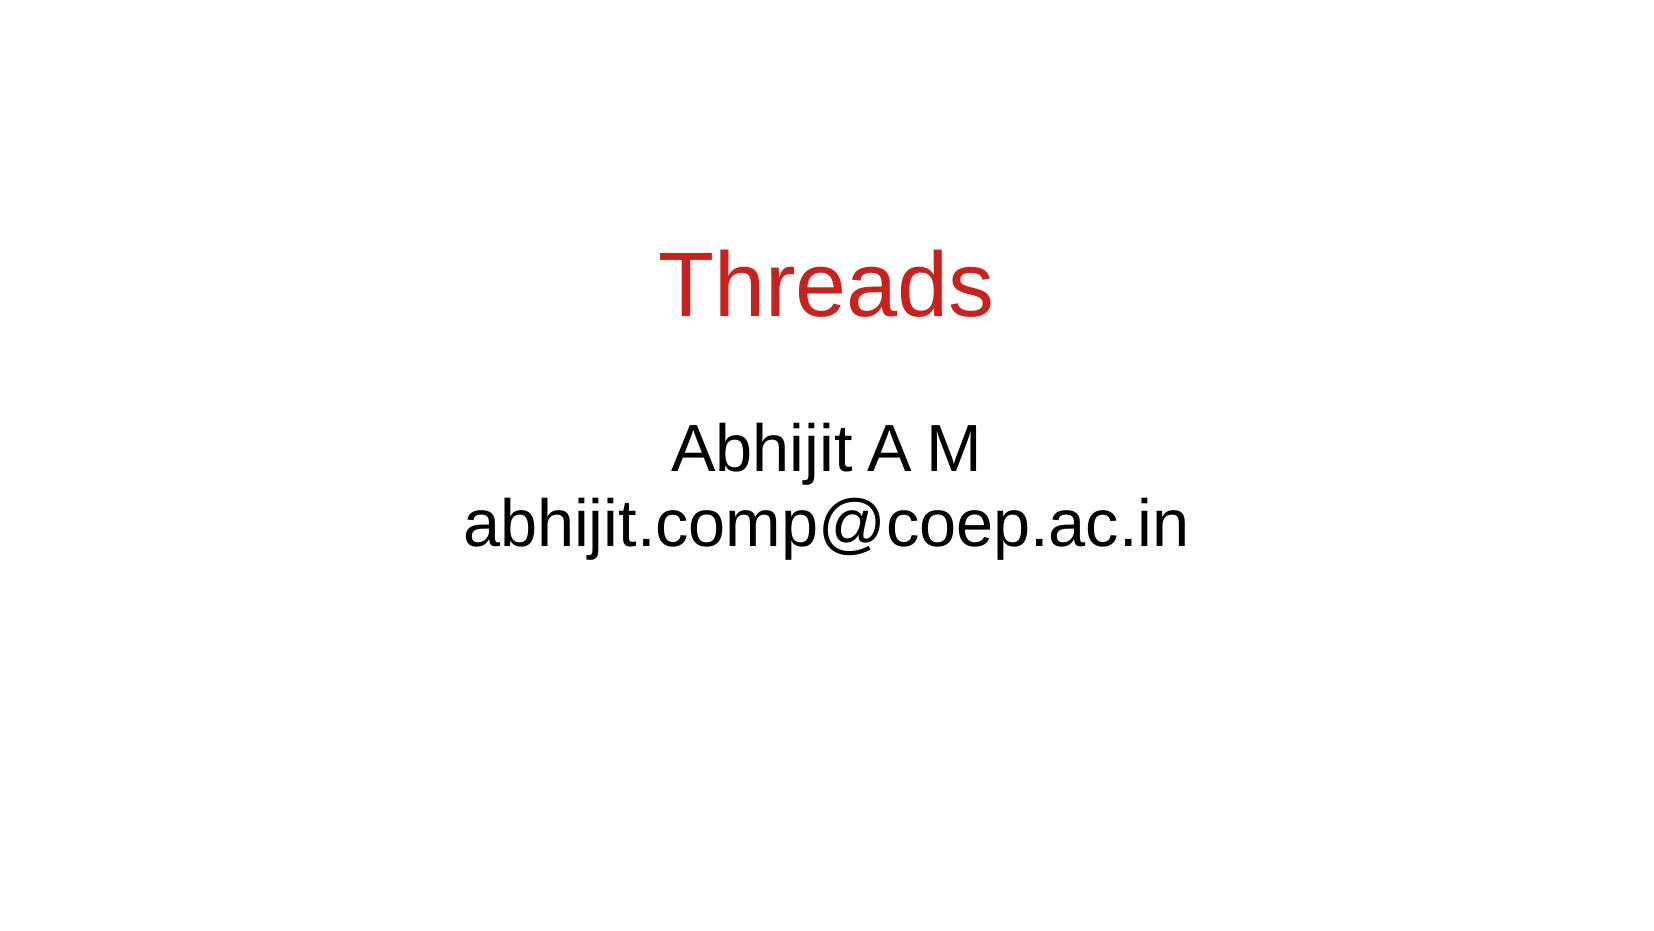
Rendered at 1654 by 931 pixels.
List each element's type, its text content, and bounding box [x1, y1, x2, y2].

subtitle Threads Abhijit A M abhijit.comp@coep.ac.in [82, 37, 1571, 757]
